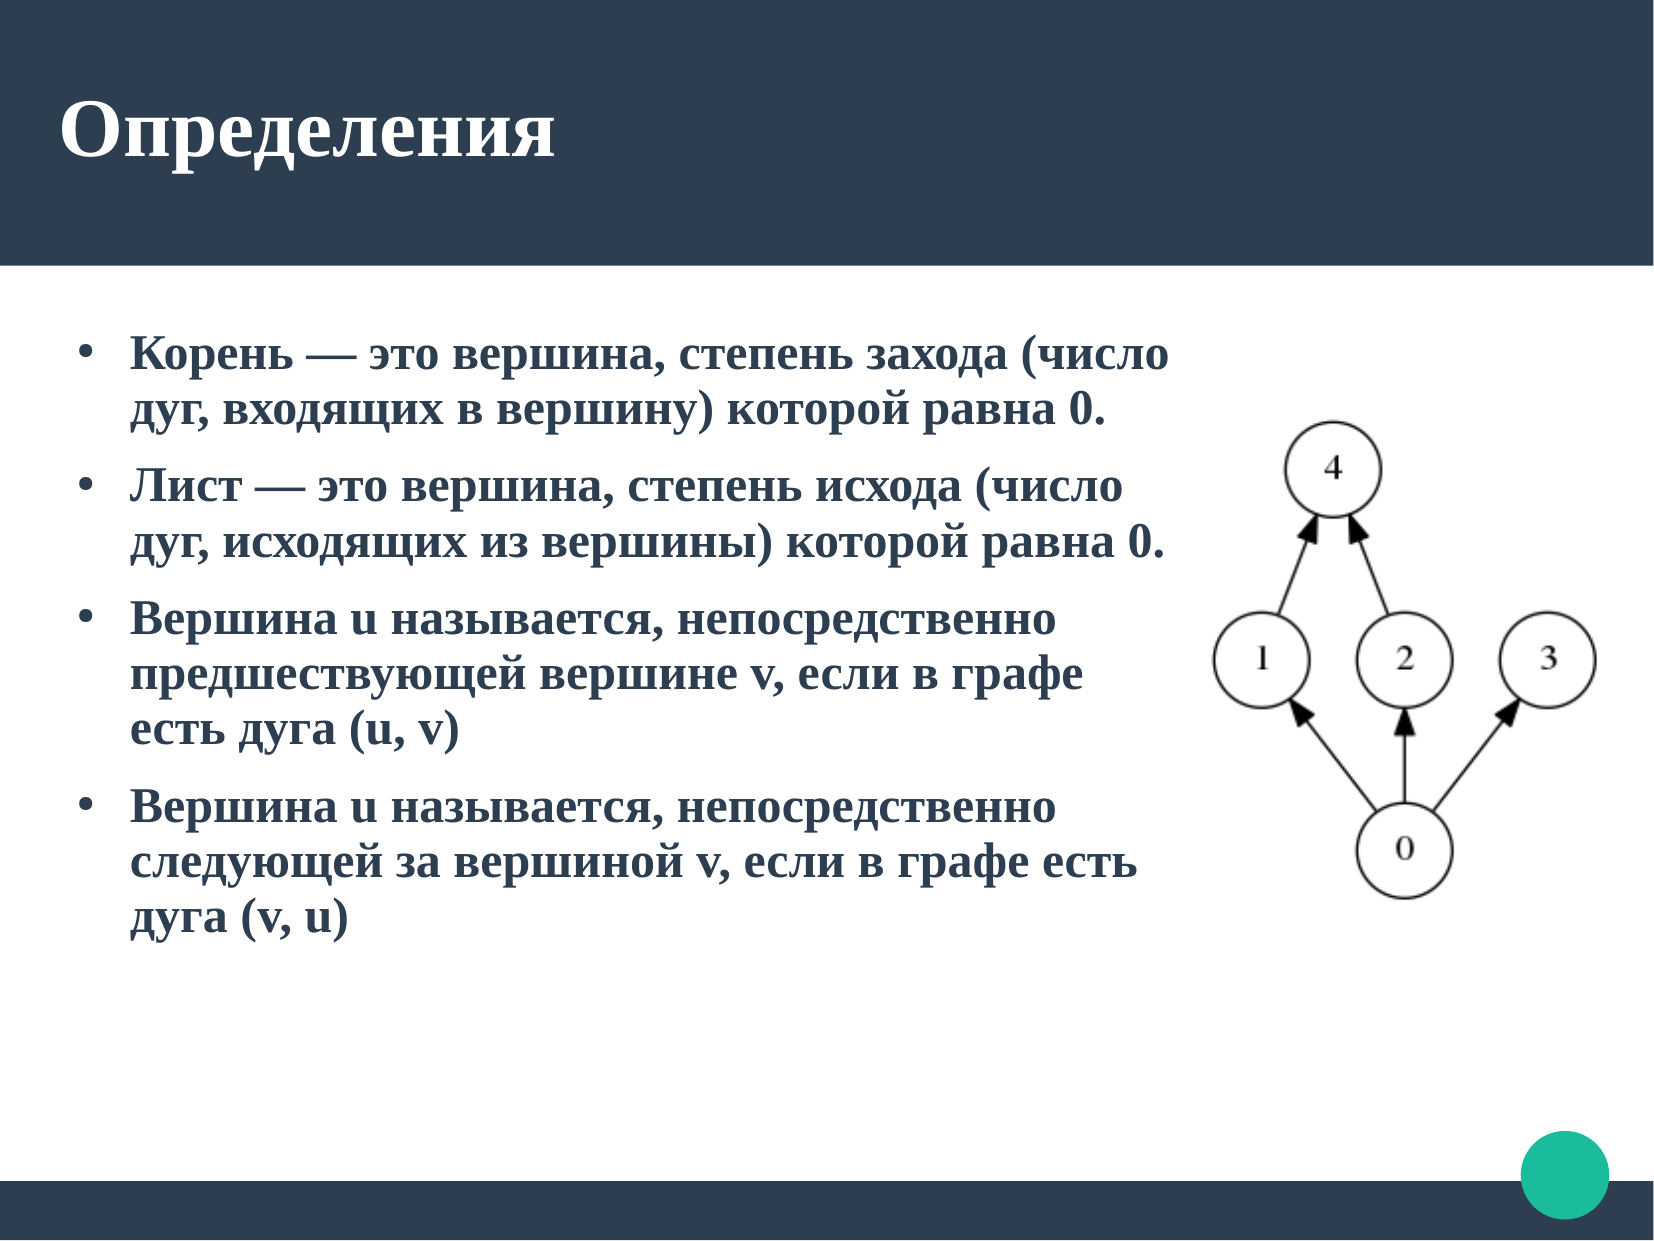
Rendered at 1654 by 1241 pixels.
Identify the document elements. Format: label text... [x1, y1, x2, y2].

picture [1204, 412, 1607, 910]
list Корень — это вершина, степень захода (число дуг, входящих в вершину) которой равна 0. Лист — это вершина, степень исхода (число дуг, исходящих из вершины) которой равна 0. Вершина u называется, непосредственно предшествующей вершине v, если в графе есть дуга (u, v) Вершина u называется, непосредственно следующей за вершиной v, если в графе есть дуга (v, u) [59, 324, 1182, 1152]
title Определения [59, 49, 1595, 207]
